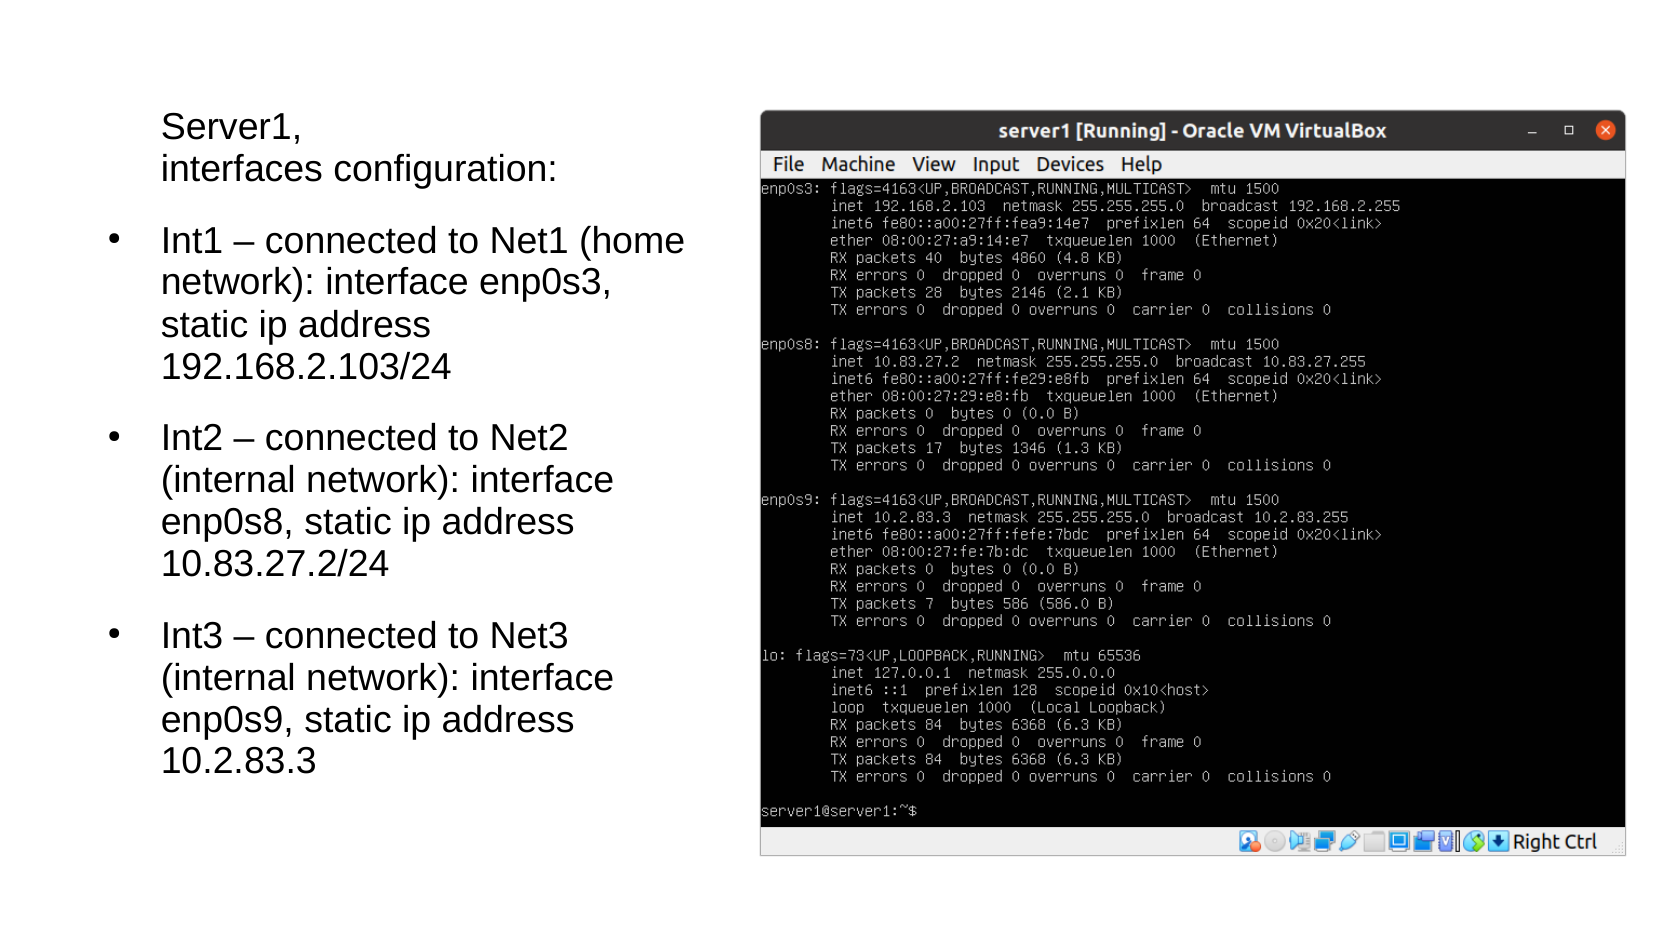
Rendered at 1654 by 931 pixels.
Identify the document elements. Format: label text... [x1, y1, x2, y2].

list Server1, interfaces configuration: Int1 – connected to Net1 (home network): interface enp0s3, static ip address 192.168.2.103/24 Int2 – connected to Net2 (internal network): interface enp0s8, static ip address 10.83.27.2/24 Int3 – connected to Net3 (internal network): interface enp0s9, static ip address 10.2.83.3 [90, 105, 709, 841]
picture [750, 102, 1636, 866]
